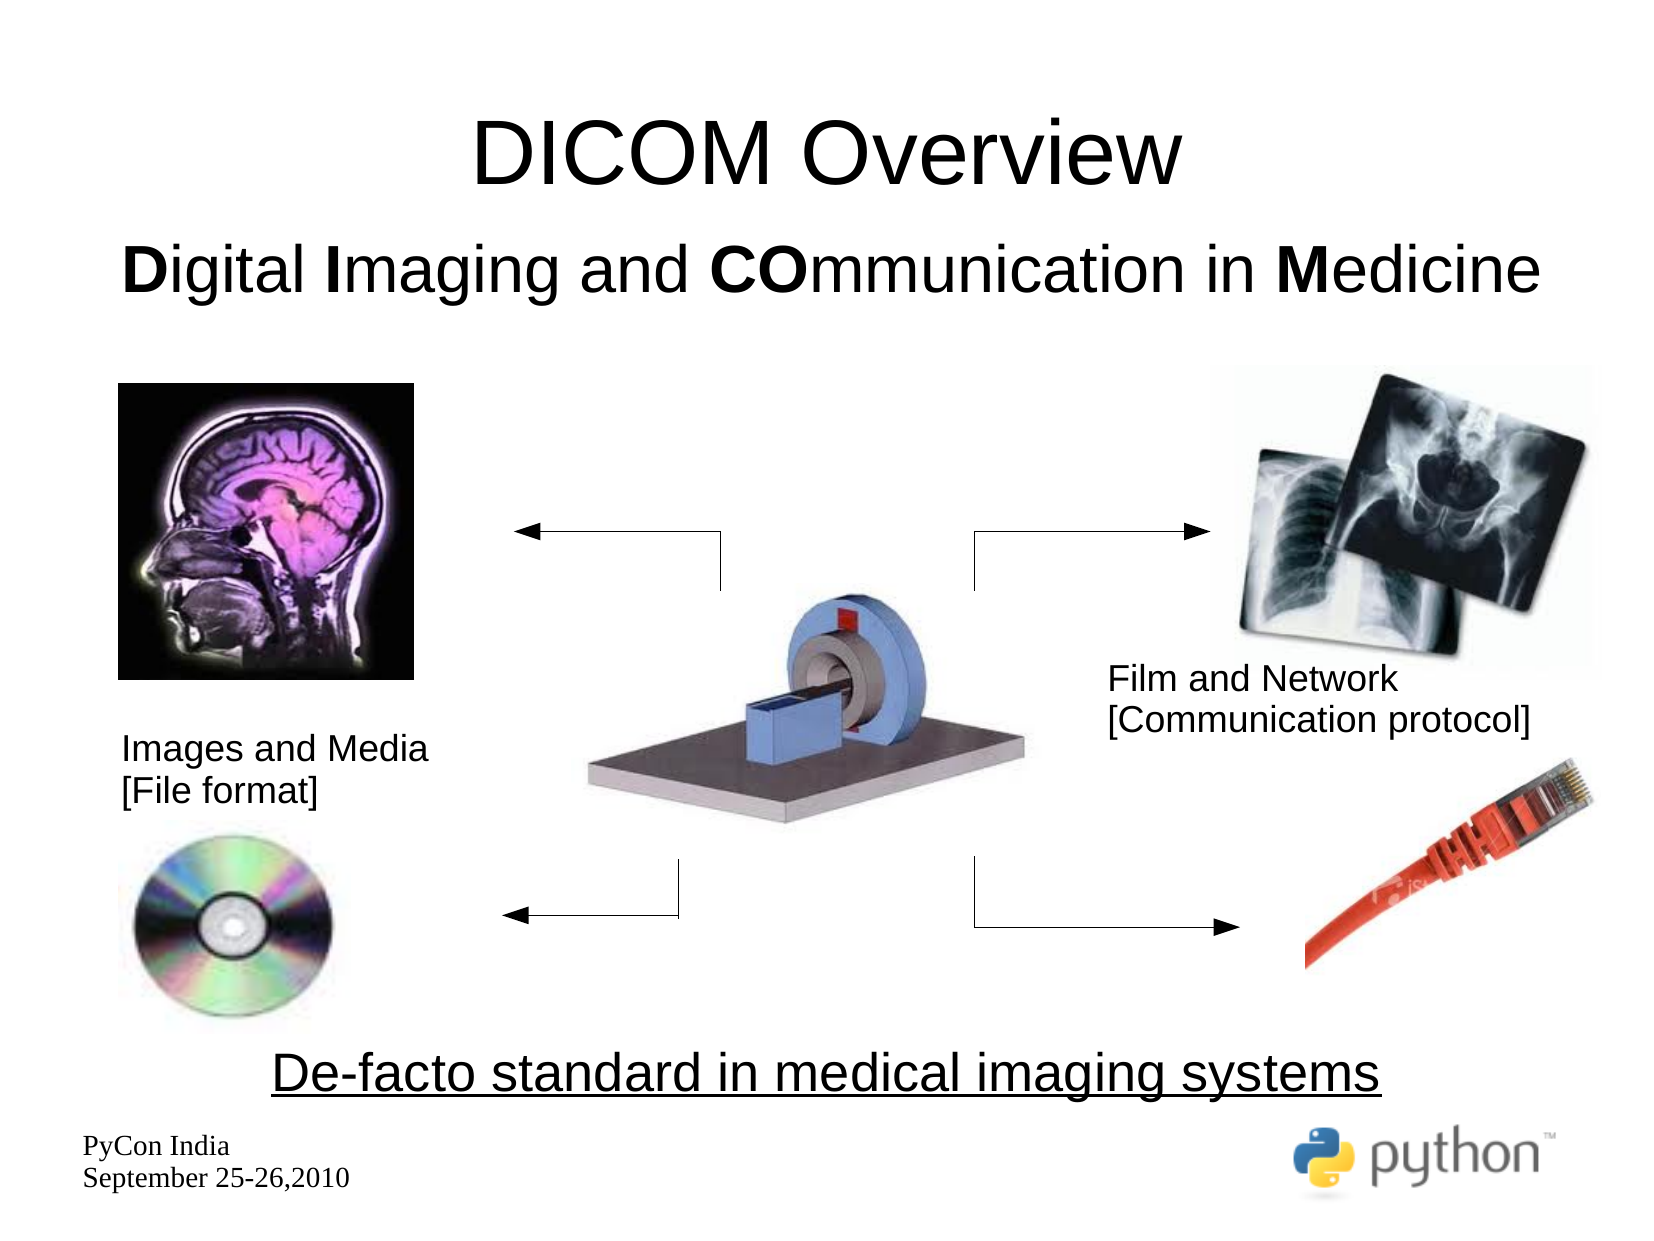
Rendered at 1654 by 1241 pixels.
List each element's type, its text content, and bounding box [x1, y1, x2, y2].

picture [571, 583, 1042, 846]
picture [1210, 365, 1602, 649]
title DICOM Overview [82, 56, 1571, 250]
picture [1250, 1109, 1581, 1221]
picture [1305, 749, 1602, 987]
text_box Images and Media [File format] [106, 720, 550, 820]
picture [118, 383, 414, 680]
text_box Film and Network [Communication protocol] [1092, 649, 1625, 749]
picture [118, 820, 351, 1034]
text_box De-facto standard in medical imaging systems [118, 1034, 1536, 1111]
text_box Digital Imaging and COmmunication in Medicine [106, 224, 1583, 314]
